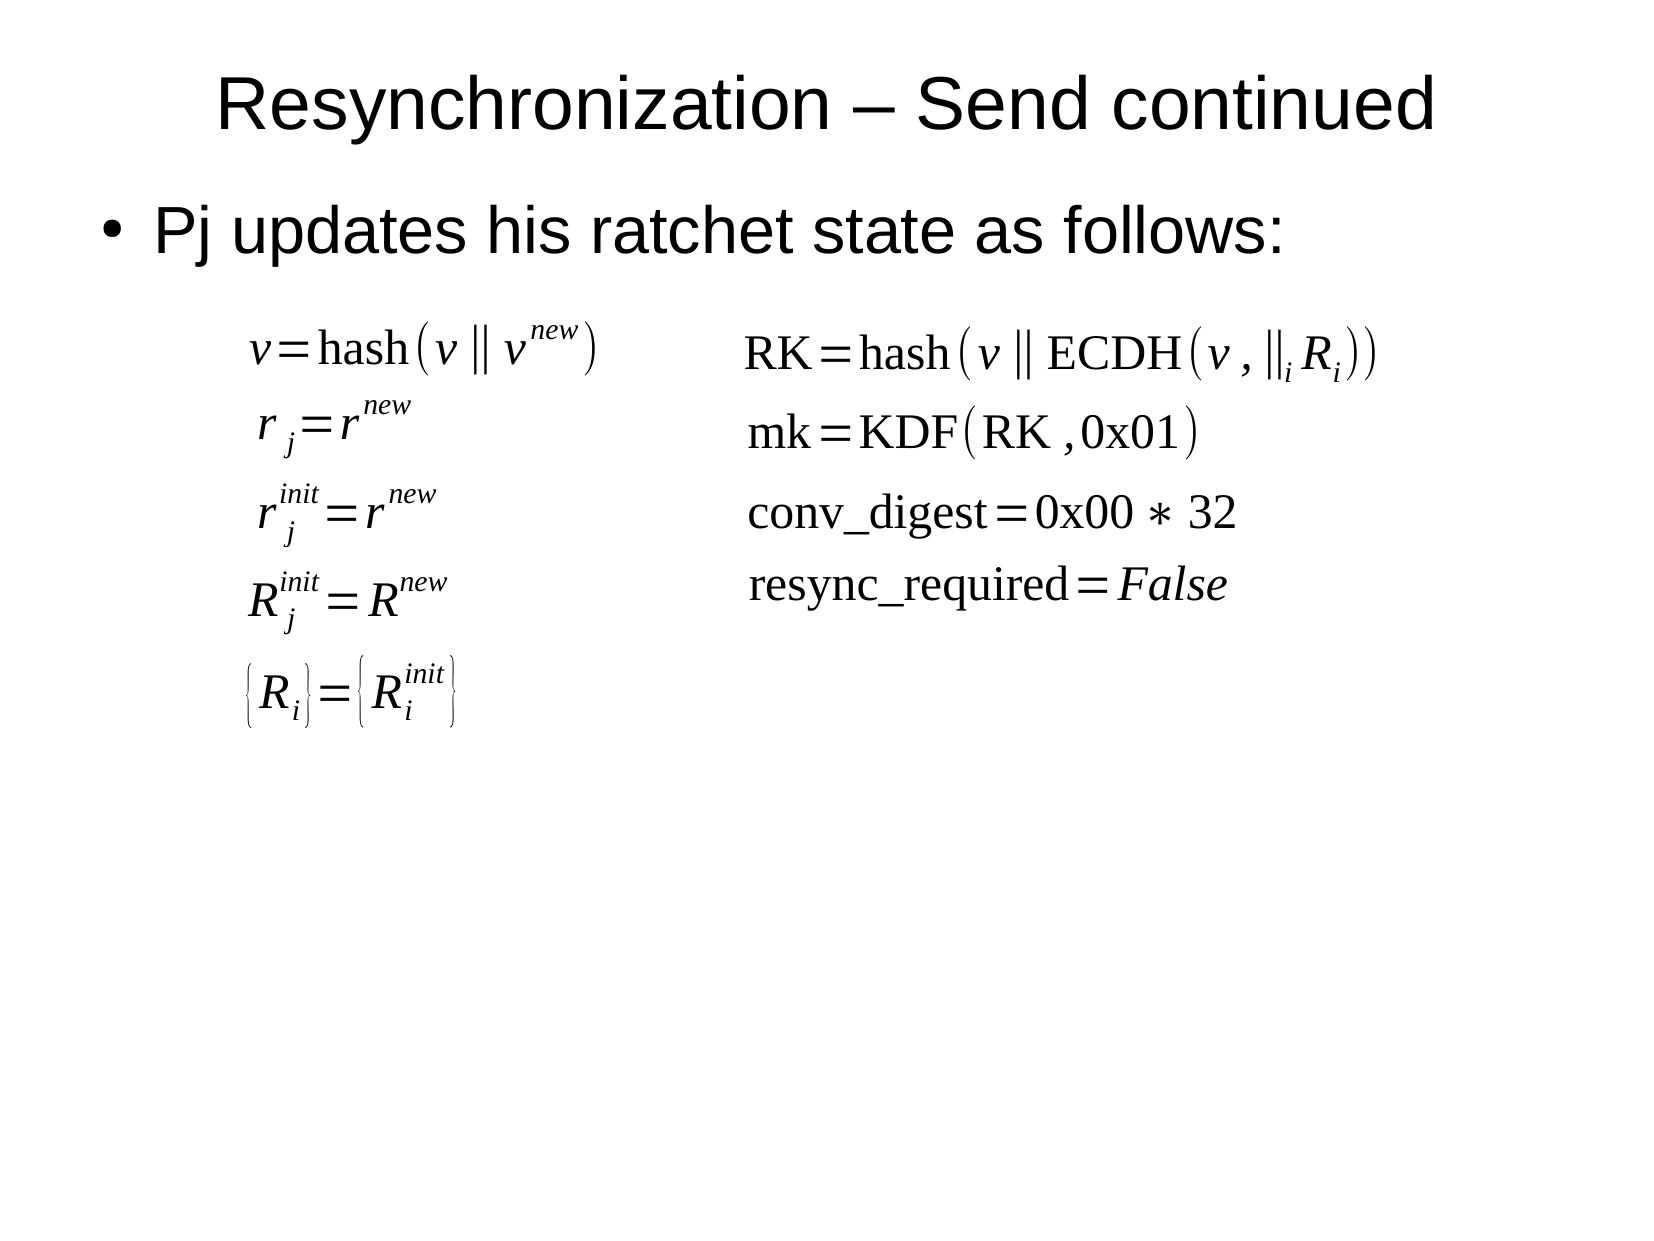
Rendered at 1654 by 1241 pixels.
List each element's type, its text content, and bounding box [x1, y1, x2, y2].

chart [241, 312, 606, 379]
chart [238, 564, 456, 635]
chart [741, 555, 1237, 611]
chart [741, 483, 1245, 540]
list Pj updates his ratchet state as follows: [82, 193, 1571, 1197]
chart [249, 476, 445, 547]
chart [739, 402, 1207, 463]
title Resynchronization – Send continued [82, 0, 1571, 193]
chart [249, 388, 420, 459]
chart [237, 653, 466, 731]
chart [735, 324, 1386, 389]
